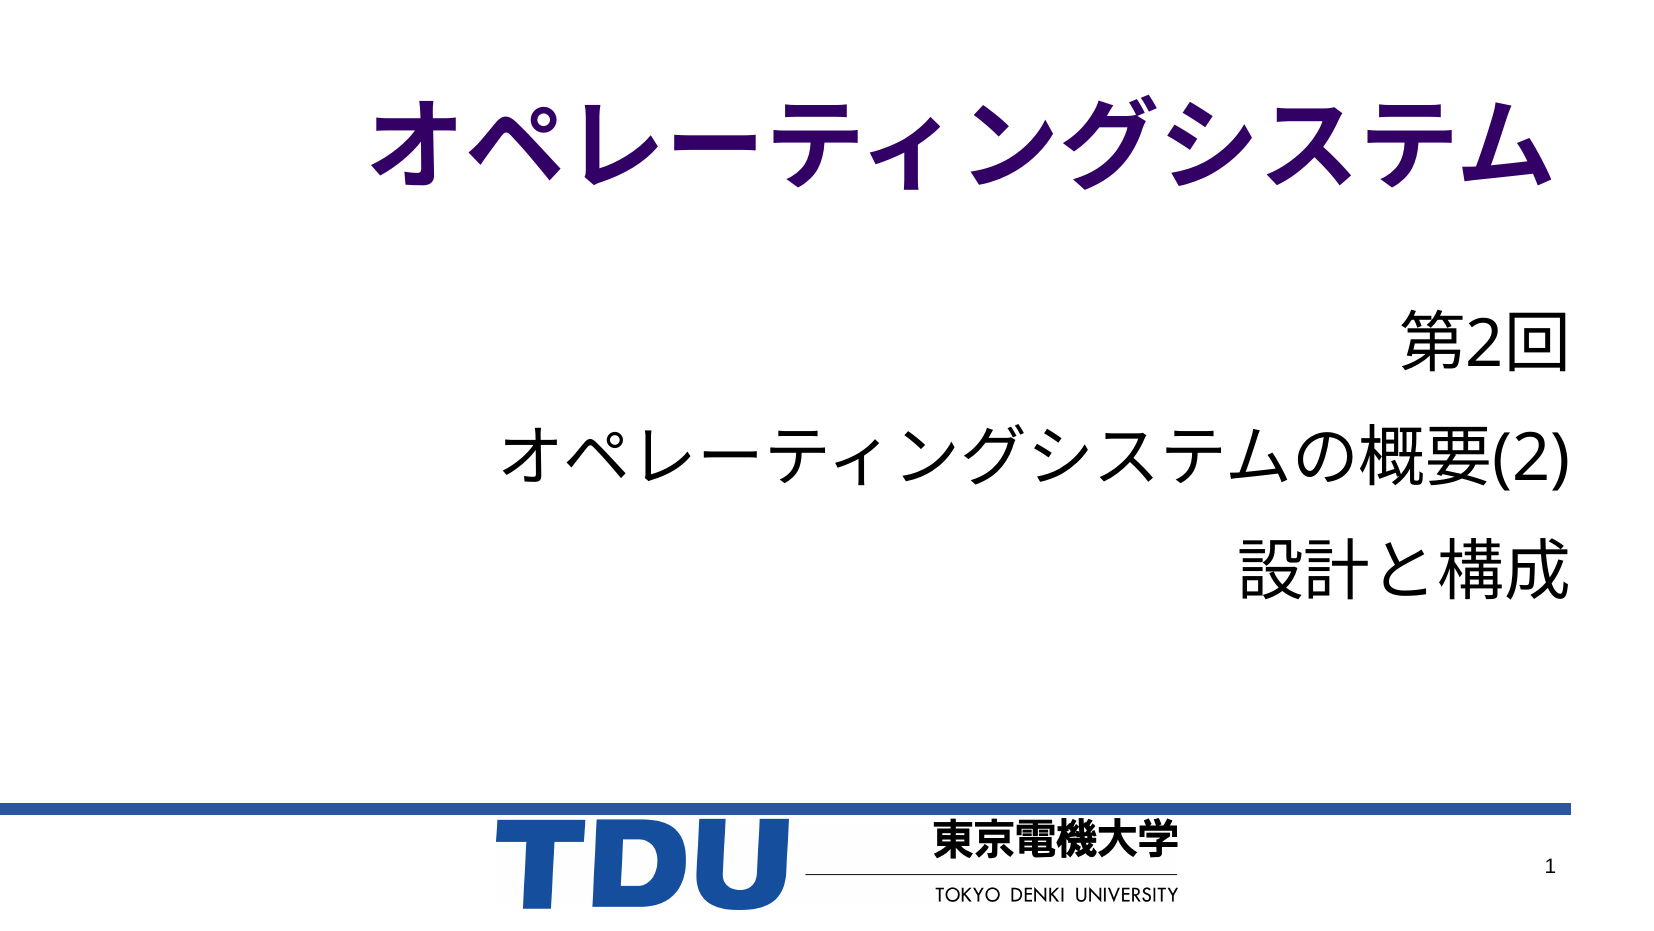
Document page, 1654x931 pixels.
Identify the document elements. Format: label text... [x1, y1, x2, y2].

subtitle 第2回 オペレーティングシステムの概要(2) 設計と構成 [82, 289, 1571, 829]
picture [496, 829, 1178, 910]
title オペレーティングシステム [82, 63, 1571, 218]
